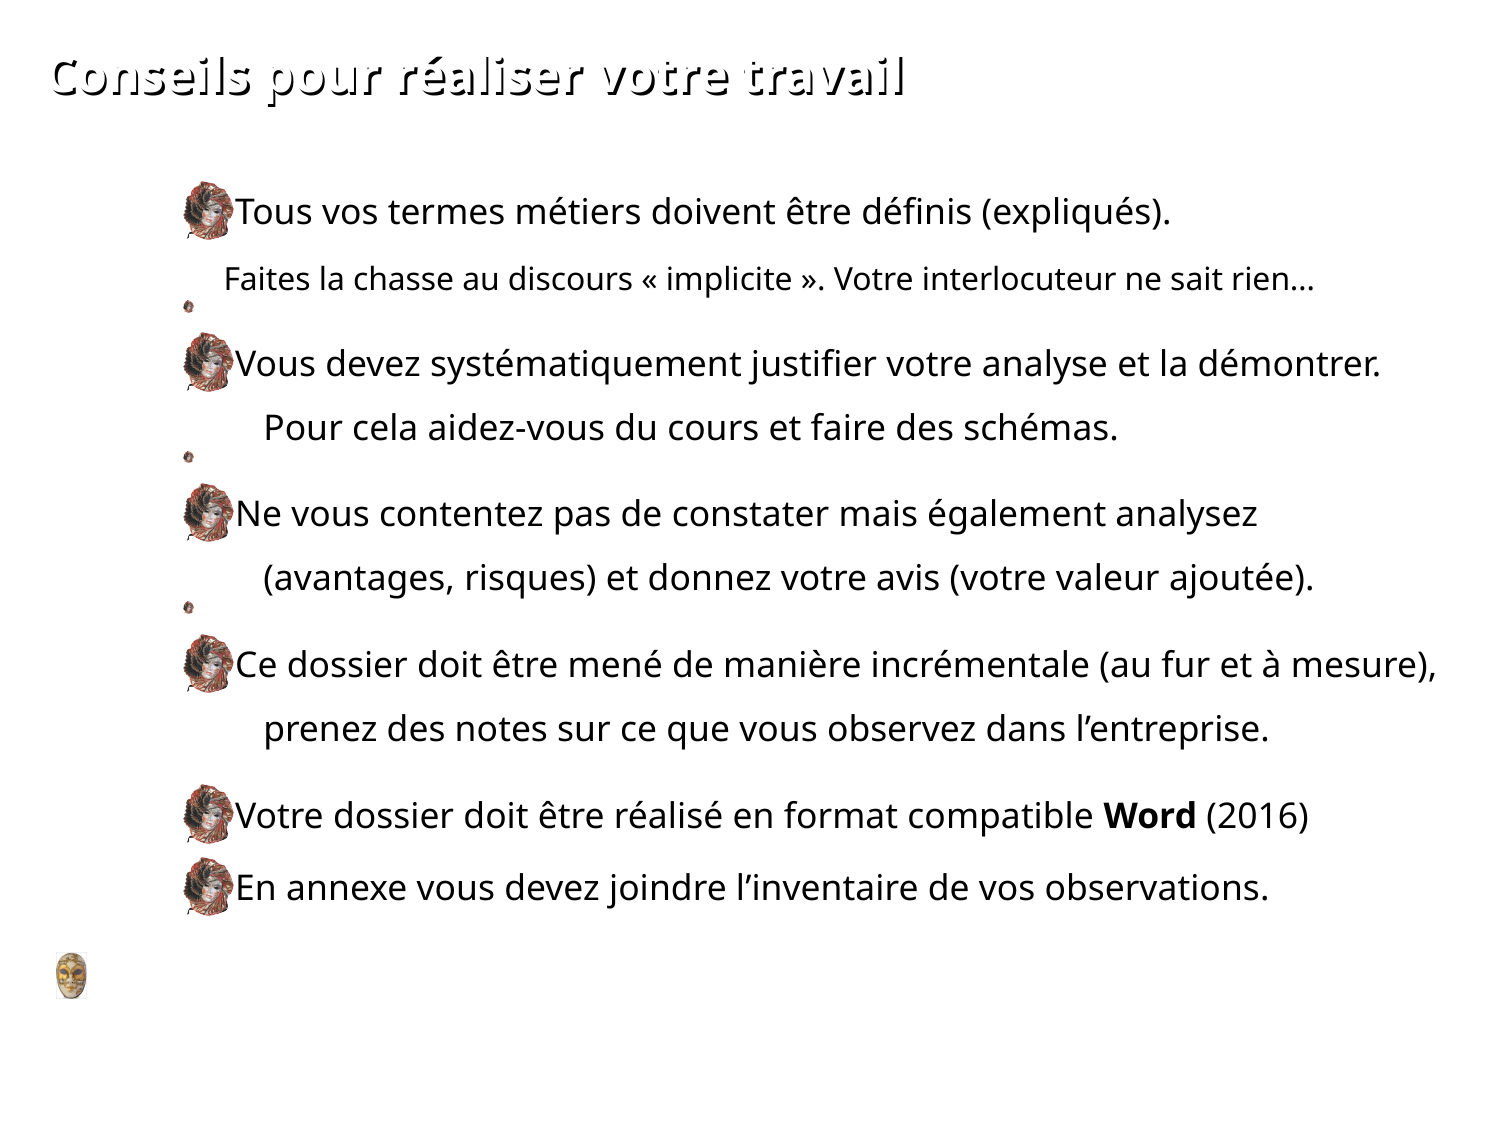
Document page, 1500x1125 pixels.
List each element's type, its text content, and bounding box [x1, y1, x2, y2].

list Tous vos termes métiers doivent être définis (expliqués). Faites la chasse au discours « implicite ». Votre interlocuteur ne sait rien… Vous devez systématiquement justifier votre analyse et la démontrer. Pour cela aidez-vous du cours et faire des schémas. Ne vous contentez pas de constater mais également analysez (avantages, risques) et donnez votre avis (votre valeur ajoutée). Ce dossier doit être mené de manière incrémentale (au fur et à mesure), prenez des notes sur ce que vous observez dans l’entreprise. Votre dossier doit être réalisé en format compatible Word (2016) En annexe vous devez joindre l’inventaire de vos observations. [41, 160, 1459, 1125]
title Conseils pour réaliser votre travail [29, 13, 1476, 132]
